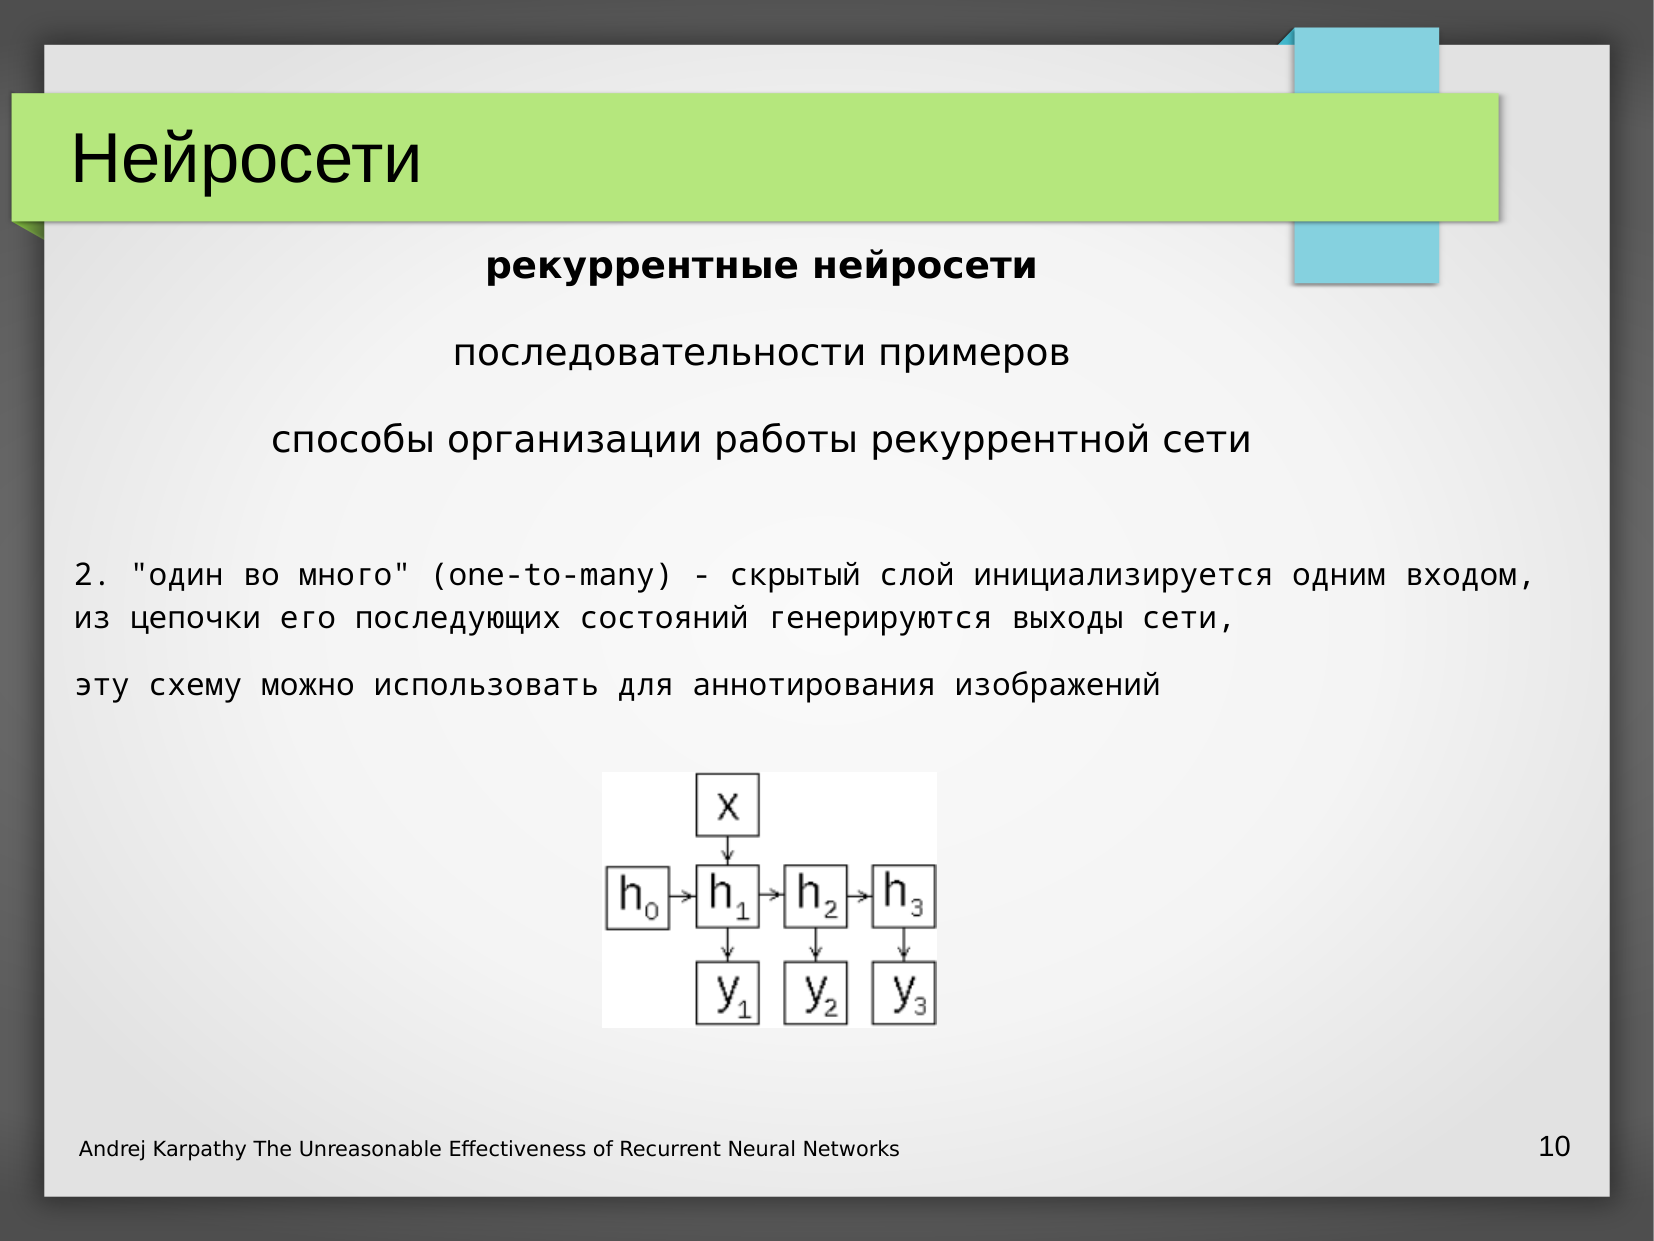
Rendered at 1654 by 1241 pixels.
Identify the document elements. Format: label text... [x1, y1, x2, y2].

picture [0, 0, 1654, 1241]
text_box рекуррентные нейросети последовательности примеров способы организации работы рекуррентной сети [224, 236, 1300, 513]
title Нейросети [70, 118, 1205, 199]
text_box Andrej Karpathy The Unreasonable Effectiveness of Recurrent Neural Networks [64, 1130, 922, 1170]
text_box 2. "один во много" (one-to-many) - скрытый слой инициализируется одним входом, из цепочки его последующих состояний генерируются выходы сети, эту схему можно использовать для аннотирования изображений [59, 544, 1595, 709]
